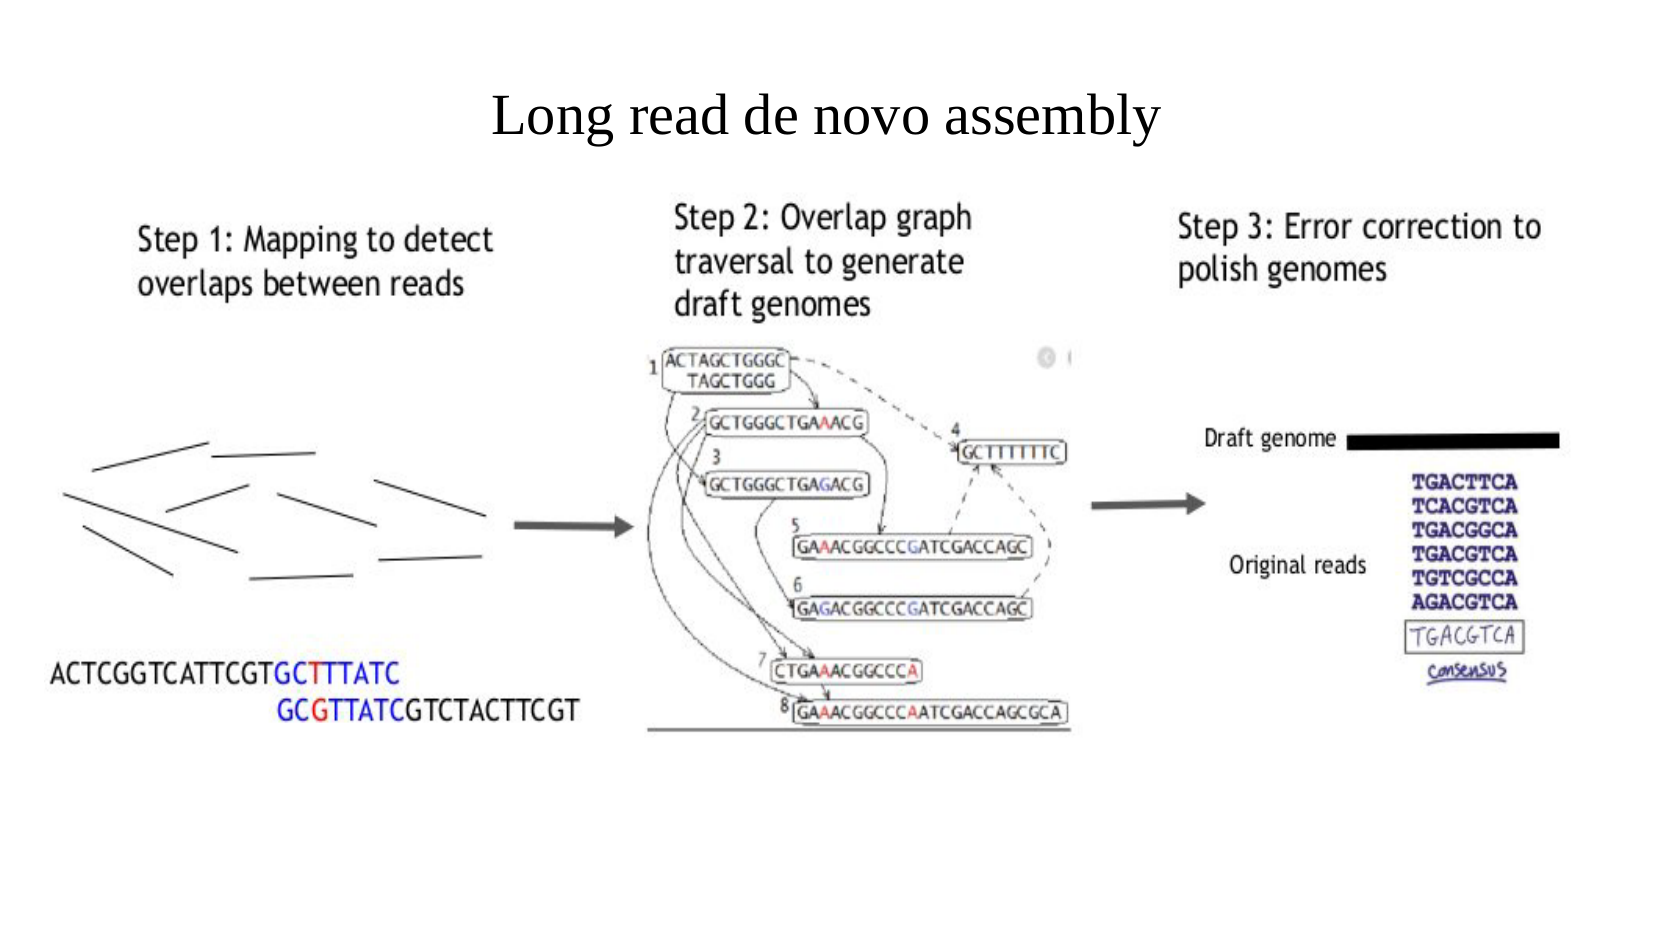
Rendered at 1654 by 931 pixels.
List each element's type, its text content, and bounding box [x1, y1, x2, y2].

picture [44, 134, 1591, 861]
title Long read de novo assembly [82, 37, 1571, 193]
